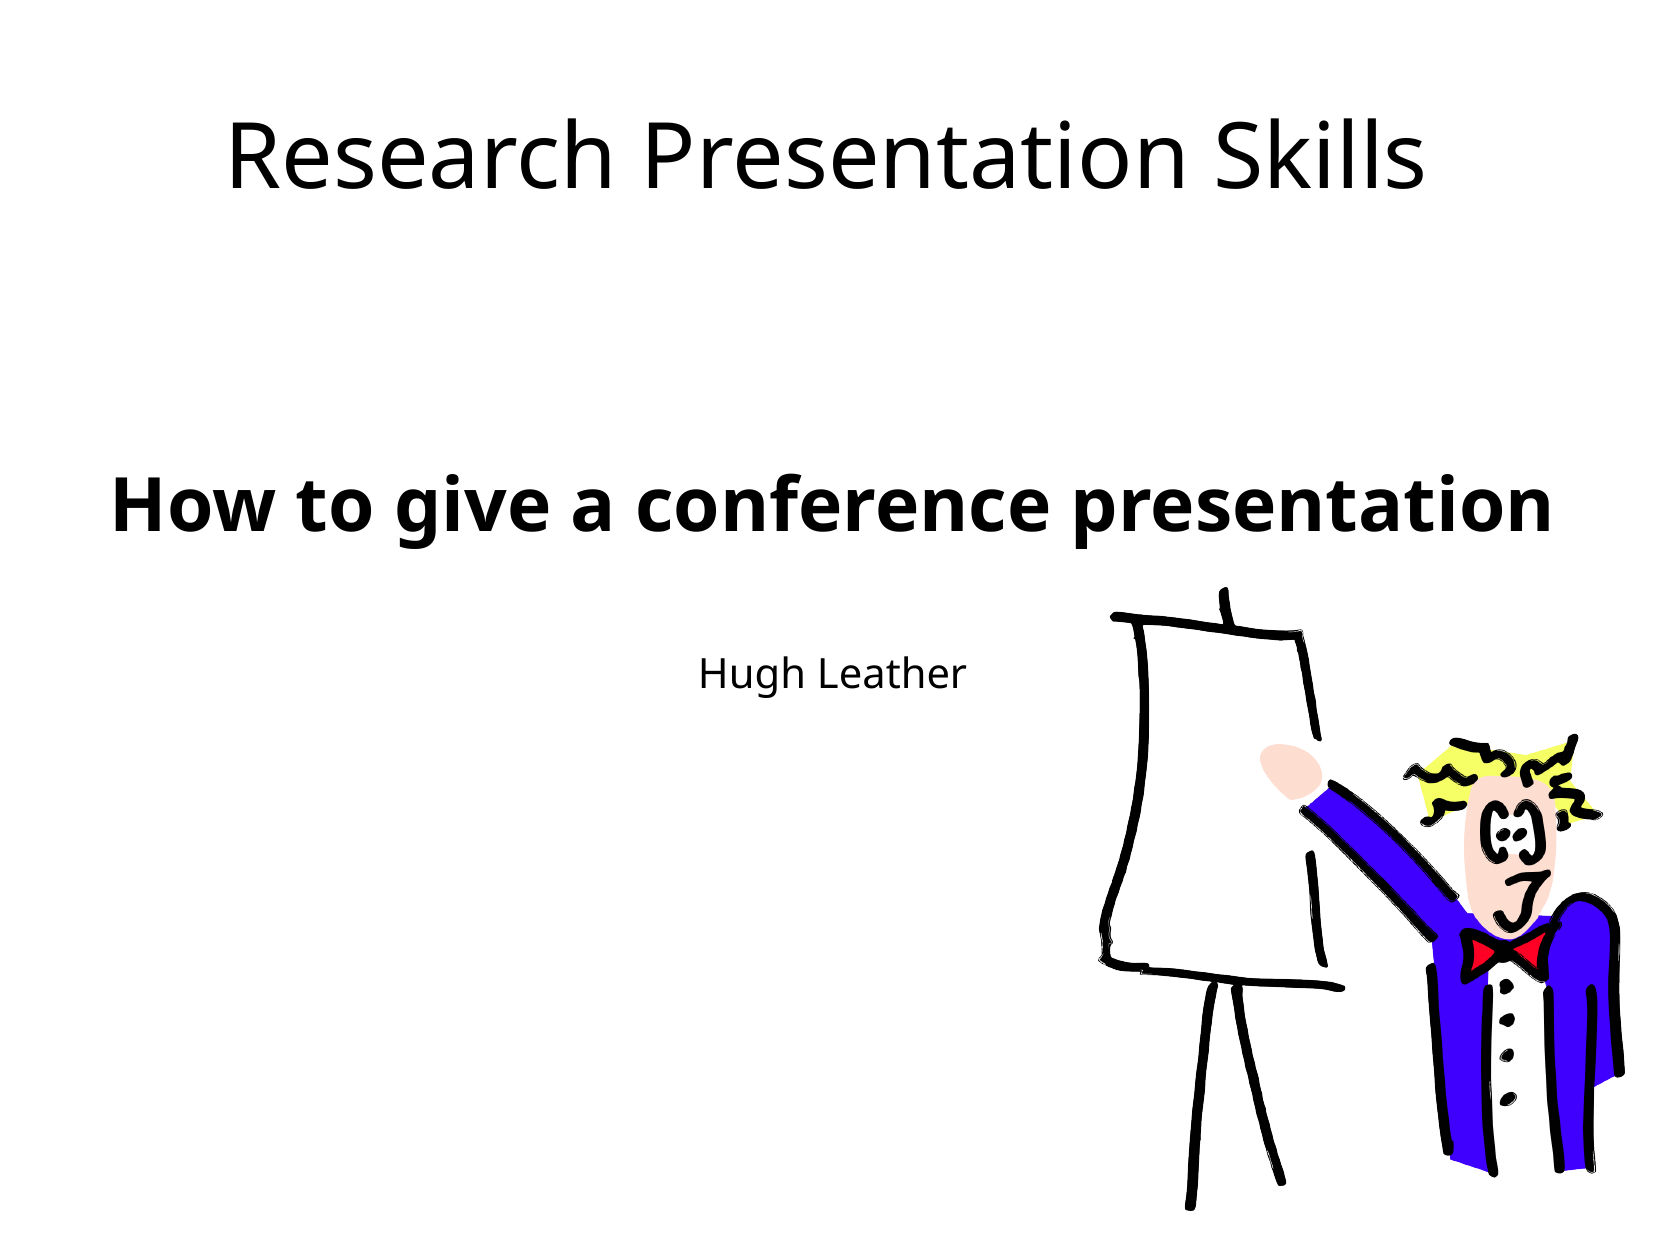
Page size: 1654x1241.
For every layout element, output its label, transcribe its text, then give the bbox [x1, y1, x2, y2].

title Research Presentation Skills [82, 56, 1571, 250]
subtitle How to give a conference presentation Hugh Leather [88, 295, 1577, 857]
picture [1098, 587, 1625, 1211]
